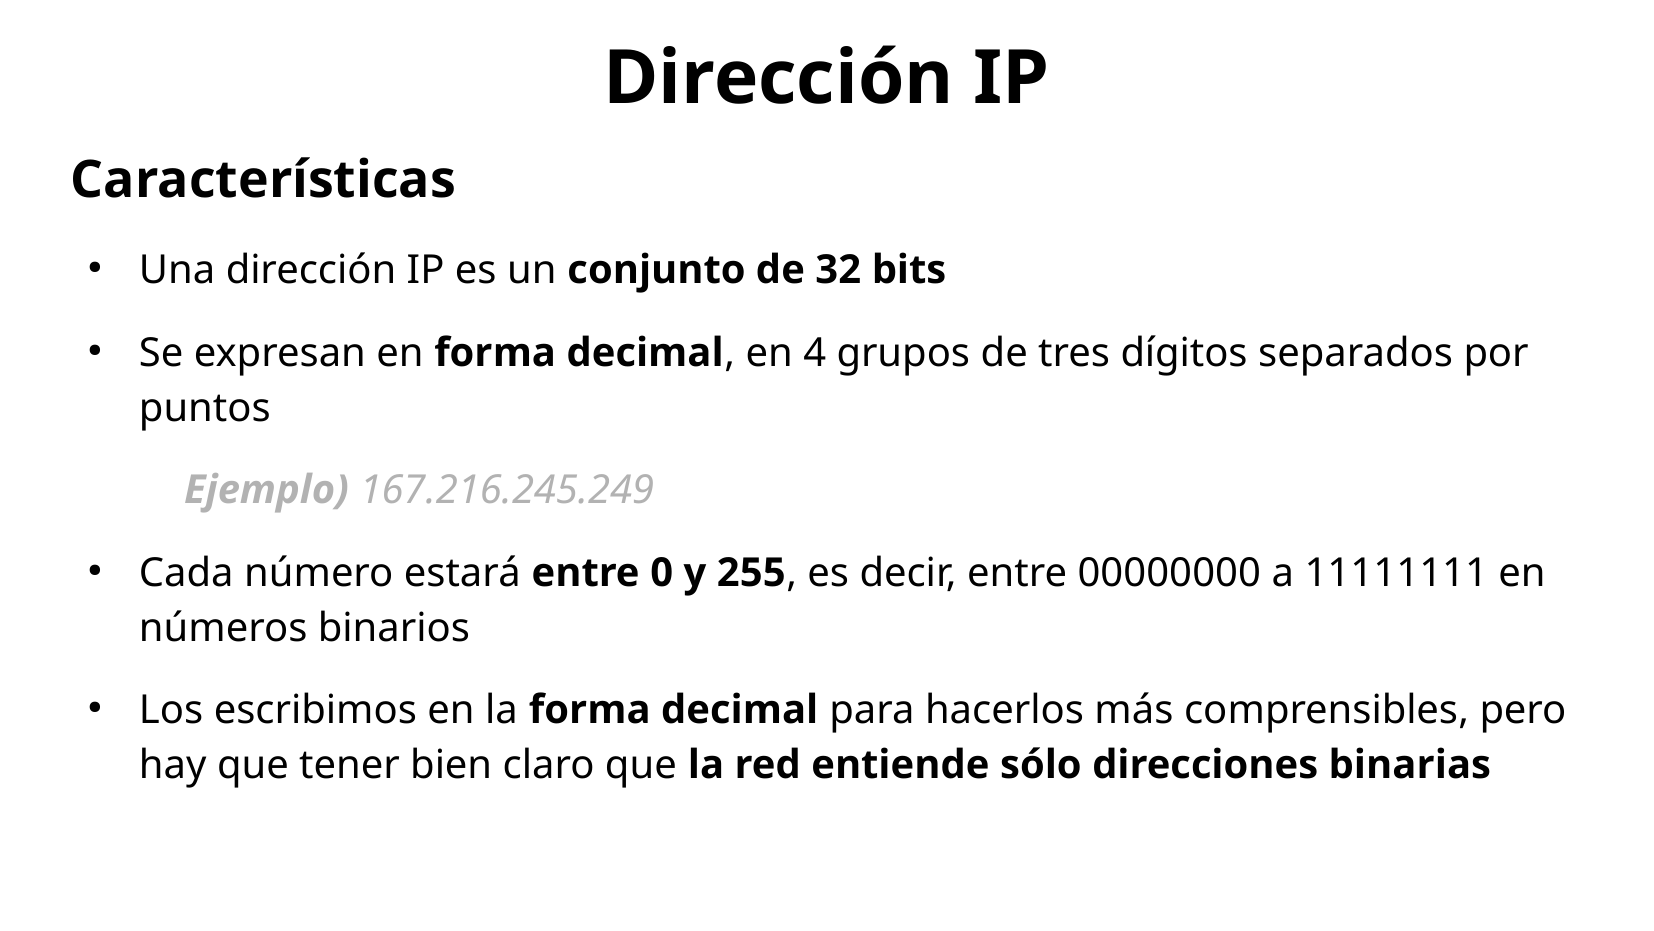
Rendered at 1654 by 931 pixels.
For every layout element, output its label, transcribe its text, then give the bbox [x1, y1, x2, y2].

list Características Una dirección IP es un conjunto de 32 bits Se expresan en forma decimal, en 4 grupos de tres dígitos separados por puntos Ejemplo) 167.216.245.249 Cada número estará entre 0 y 255, es decir, entre 00000000 a 11111111 en números binarios Los escribimos en la forma decimal para hacerlos más comprensibles, pero hay que tener bien claro que la red entiende sólo direcciones binarias [70, 141, 1583, 821]
title Dirección IP [82, 19, 1571, 130]
